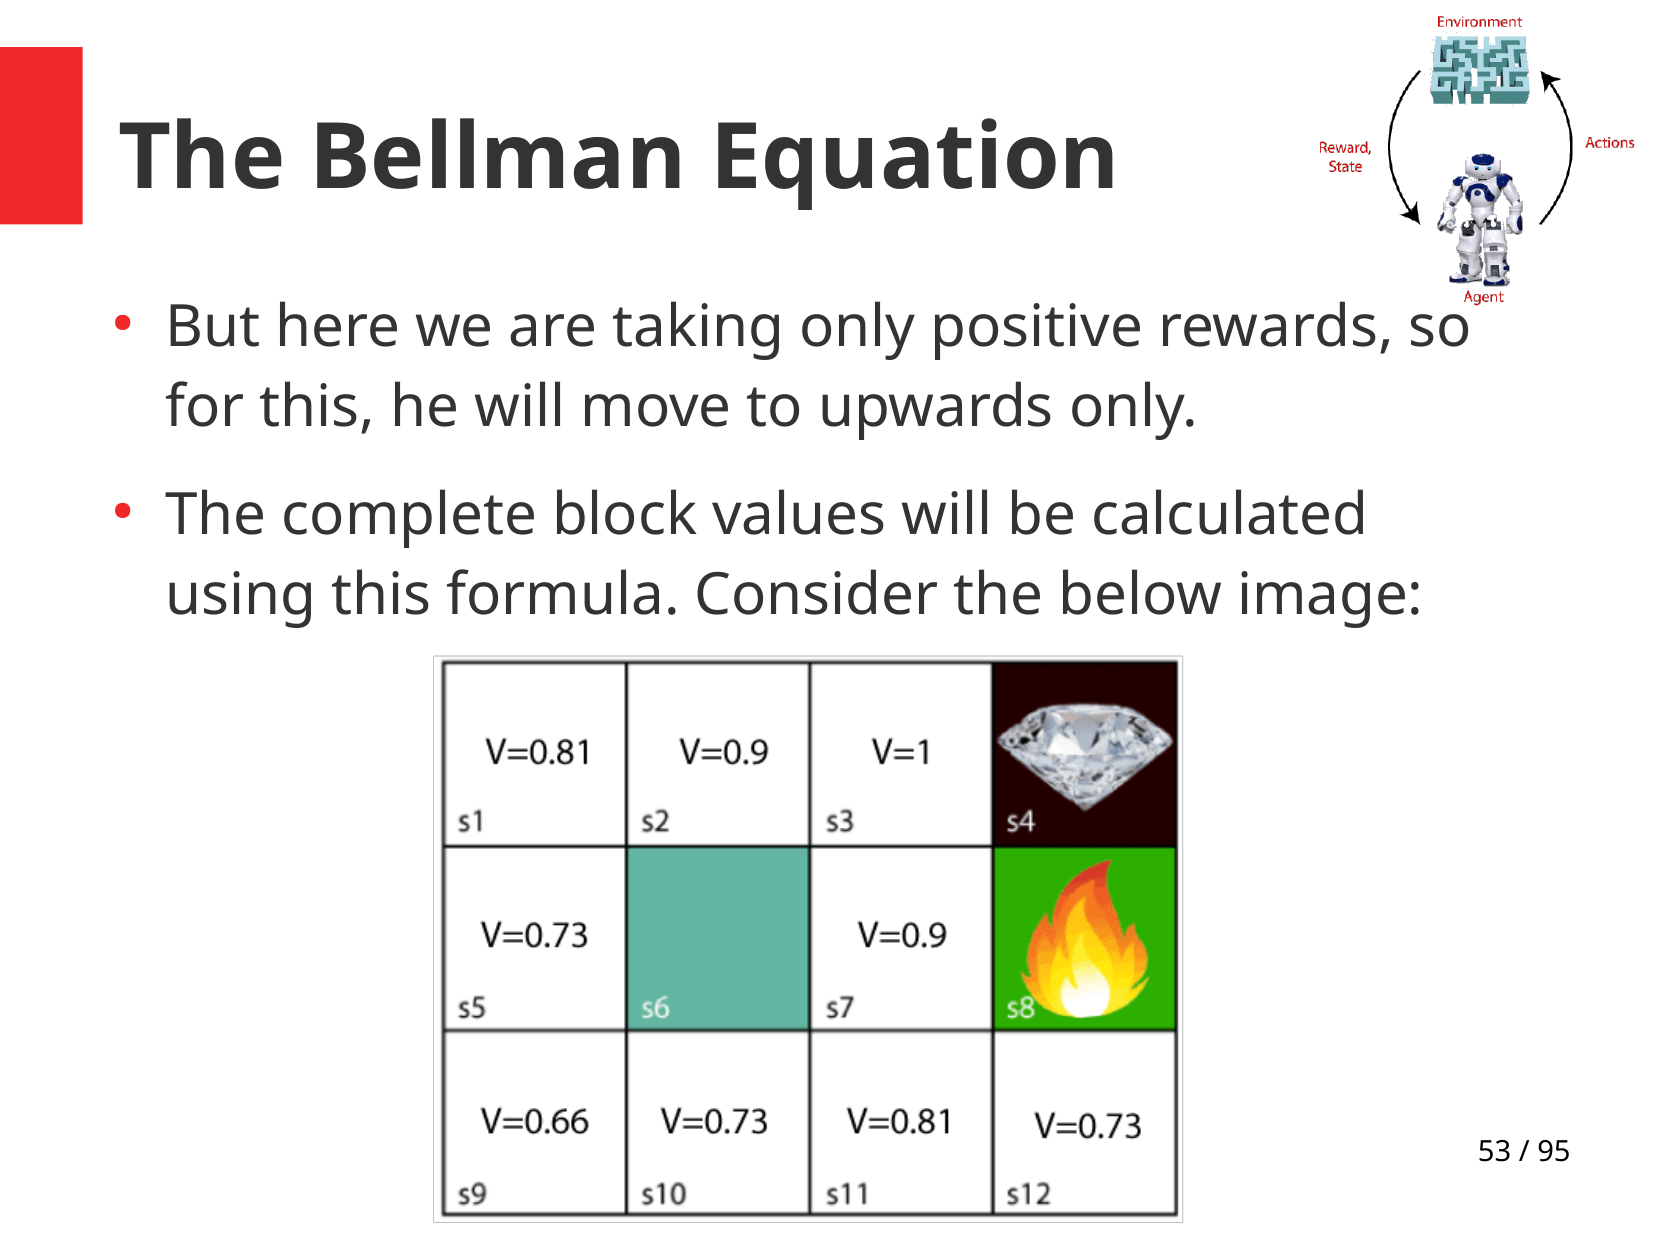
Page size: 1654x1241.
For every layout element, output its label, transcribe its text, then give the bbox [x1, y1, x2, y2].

title The Bellman Equation [118, 28, 1311, 278]
list But here we are taking only positive rewards, so for this, he will move to upwards only. The complete block values will be calculated using this formula. Consider the below image: [94, 284, 1512, 1004]
picture [423, 625, 1205, 1241]
picture [1311, 11, 1642, 310]
